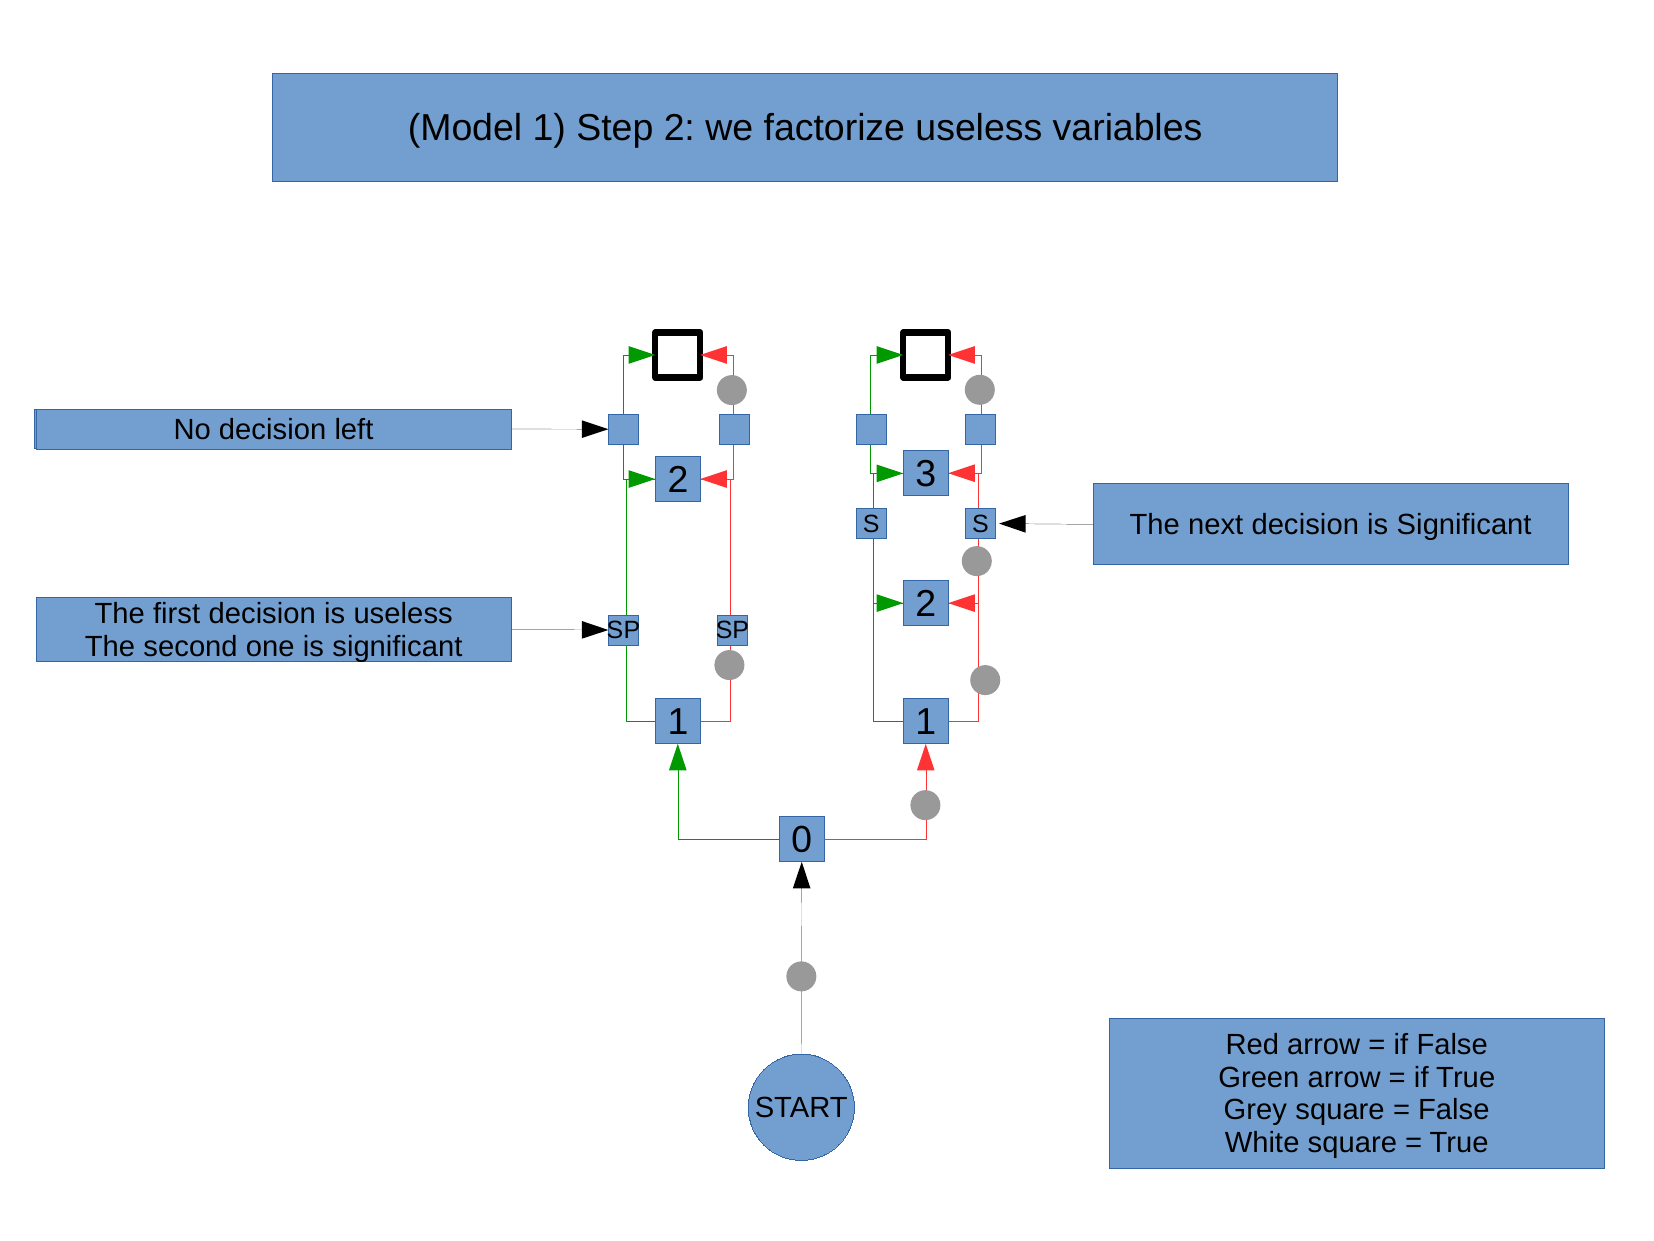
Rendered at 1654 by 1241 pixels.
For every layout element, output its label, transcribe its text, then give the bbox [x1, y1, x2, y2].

text_box SP [608, 615, 639, 646]
text_box 0 [779, 816, 825, 862]
text_box [970, 665, 1001, 696]
text_box [961, 546, 992, 577]
text_box S [965, 508, 996, 539]
text_box SP [717, 615, 748, 646]
text_box 1 [655, 698, 701, 744]
text_box [655, 332, 701, 378]
text_box [716, 375, 747, 406]
text_box [910, 790, 941, 821]
text_box [903, 332, 949, 378]
text_box SP [717, 627, 728, 636]
text_box START [748, 1054, 855, 1161]
text_box Red arrow = if False Green arrow = if True Grey square = False White square = True [1109, 1018, 1605, 1169]
text_box The first decision is useless The second one is significant [36, 597, 512, 662]
text_box [719, 414, 750, 445]
text_box 2 [903, 580, 949, 626]
text_box [714, 650, 745, 681]
text_box The next decision is Significant [1093, 483, 1569, 565]
text_box 2 [655, 456, 701, 502]
text_box 1 [903, 698, 949, 744]
text_box (Model 1) Step 2: we factorize useless variables [272, 73, 1338, 182]
text_box [856, 414, 887, 445]
text_box [786, 961, 817, 992]
text_box S [856, 508, 887, 539]
text_box [964, 374, 995, 405]
text_box 3 [903, 450, 949, 496]
text_box No decision left [36, 409, 512, 450]
text_box [608, 414, 639, 445]
text_box SP [608, 627, 619, 636]
text_box [965, 414, 996, 445]
